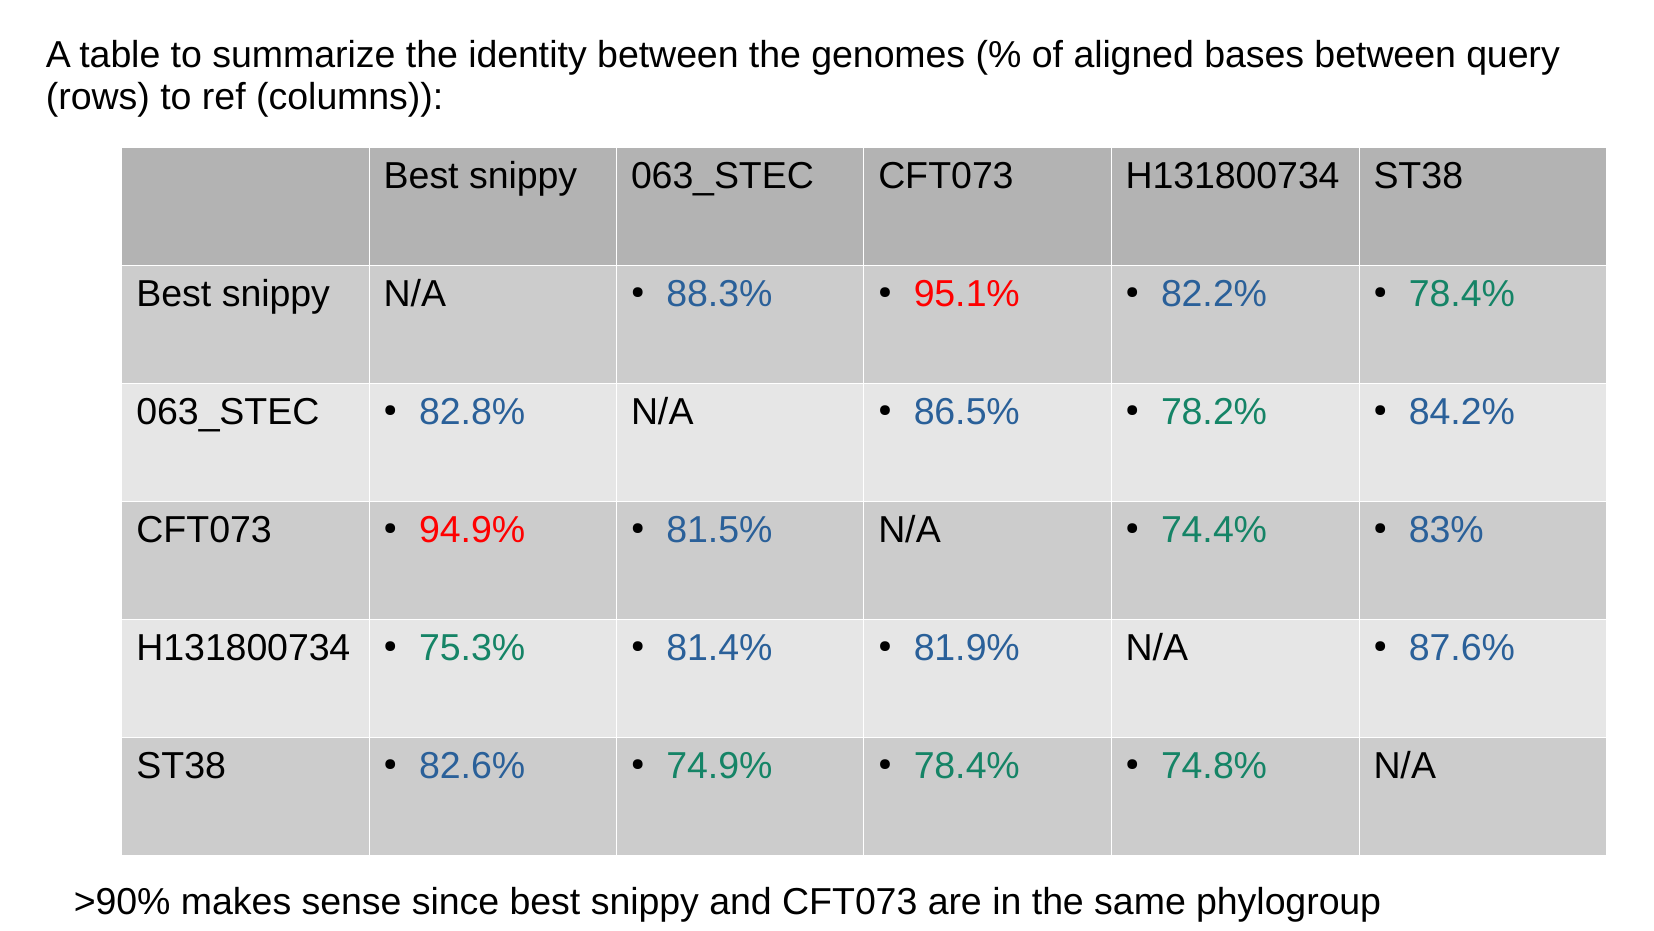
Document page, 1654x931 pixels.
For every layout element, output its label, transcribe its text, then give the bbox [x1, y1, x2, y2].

table_cell ST38 [122, 738, 369, 855]
table_cell N/A [864, 502, 1111, 619]
table_cell 81.5% [617, 502, 863, 619]
table_cell 81.9% [864, 620, 1111, 737]
table_cell 82.8% [370, 384, 616, 501]
table_cell N/A [617, 384, 863, 501]
table_cell 74.8% [1112, 738, 1359, 855]
table_cell 87.6% [1360, 620, 1606, 737]
table_cell 84.2% [1360, 384, 1606, 501]
table_header ST38 [1360, 148, 1606, 265]
table_header 063_STEC [617, 148, 863, 265]
table_cell 88.3% [617, 266, 863, 383]
table_cell H131800734 [122, 620, 369, 737]
table_header Best snippy [370, 148, 616, 265]
table_cell 82.6% [370, 738, 616, 855]
text_box A table to summarize the identity between the genomes (% of aligned bases between query (rows) to ref (columns)): [31, 25, 1630, 396]
table_cell 74.9% [617, 738, 863, 855]
table_cell N/A [370, 266, 616, 383]
table_header [122, 148, 369, 265]
table_header CFT073 [864, 148, 1111, 265]
table_cell 83% [1360, 502, 1606, 619]
text_box >90% makes sense since best snippy and CFT073 are in the same phylogroup [59, 873, 1397, 931]
table_header H131800734 [1112, 148, 1359, 265]
table_cell Best snippy [122, 266, 369, 383]
table_cell CFT073 [122, 502, 369, 619]
table_cell 81.4% [617, 620, 863, 737]
table_cell 82.2% [1112, 266, 1359, 383]
table_cell 95.1% [864, 266, 1111, 383]
table_cell 75.3% [370, 620, 616, 737]
table_cell N/A [1112, 620, 1359, 737]
table_cell 78.2% [1112, 384, 1359, 501]
table_cell 94.9% [370, 502, 616, 619]
table_cell 063_STEC [122, 384, 369, 501]
table_cell 74.4% [1112, 502, 1359, 619]
table_cell 86.5% [864, 384, 1111, 501]
table_cell N/A [1360, 738, 1606, 855]
table_cell 78.4% [864, 738, 1111, 855]
table_cell 78.4% [1360, 266, 1606, 383]
